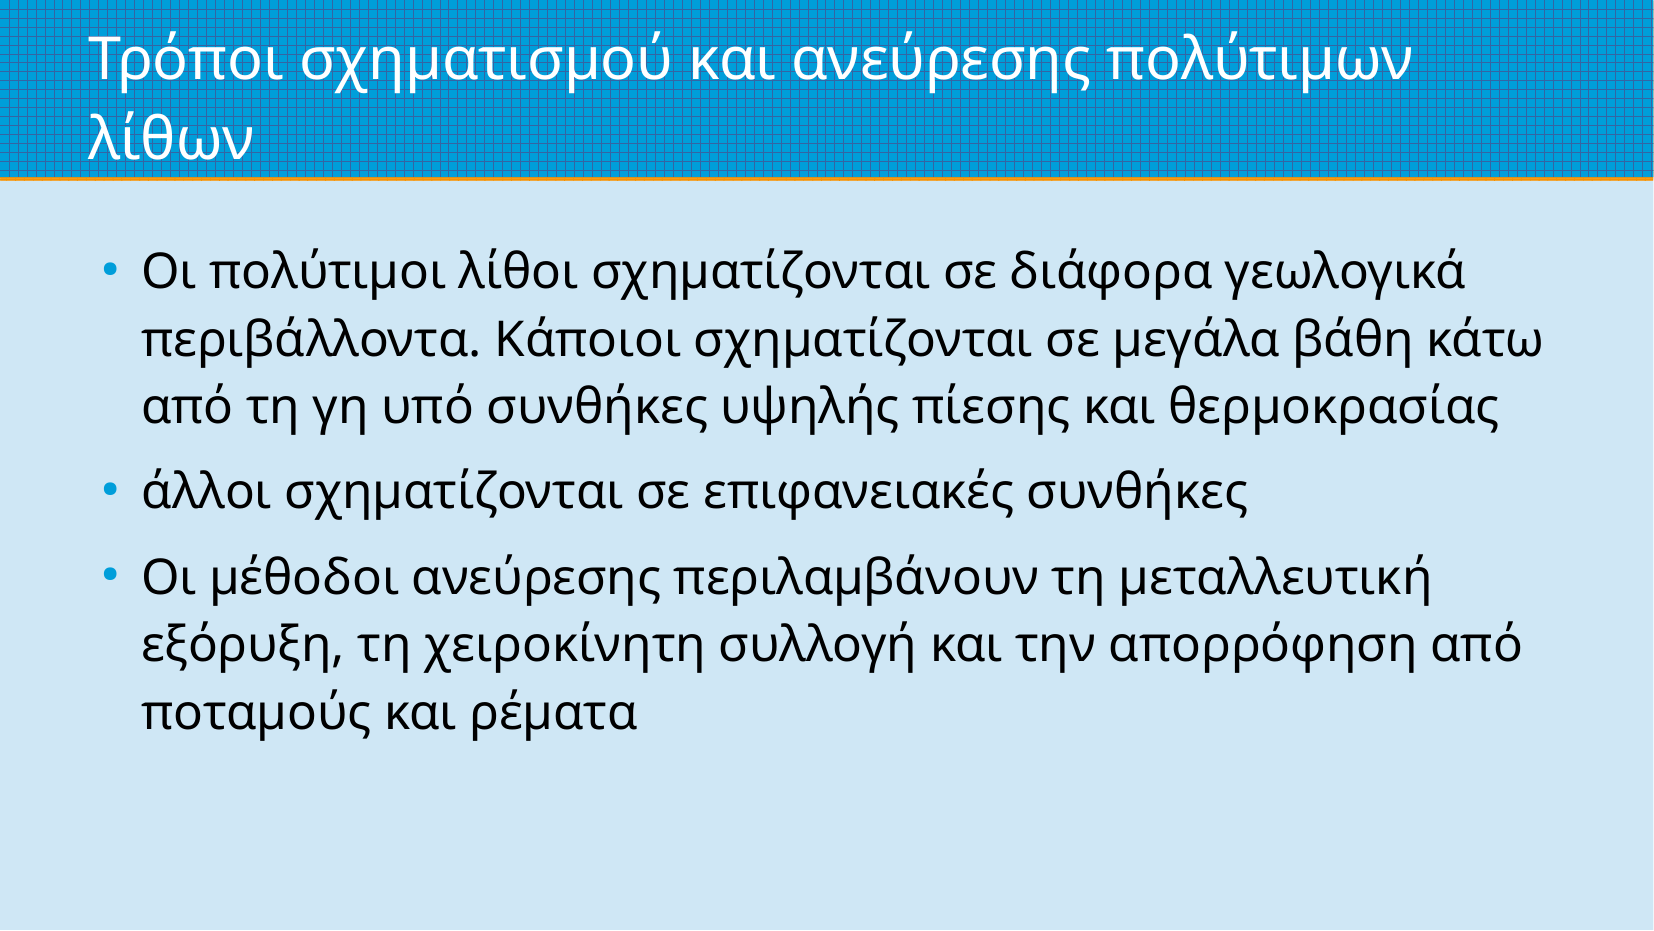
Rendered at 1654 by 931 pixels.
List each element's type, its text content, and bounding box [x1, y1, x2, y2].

title Τρόποι σχηματισμού και ανεύρεσης πολύτιμων λίθων [88, 14, 1565, 178]
list Οι πολύτιμοι λίθοι σχηματίζονται σε διάφορα γεωλογικά περιβάλλοντα. Κάποιοι σχηματίζονται σε μεγάλα βάθη κάτω από τη γη υπό συνθήκες υψηλής πίεσης και θερμοκρασίας άλλοι σχηματίζονται σε επιφανειακές συνθήκες Οι μέθοδοι ανεύρεσης περιλαμβάνουν τη μεταλλευτική εξόρυξη, τη χειροκίνητη συλλογή και την απορρόφηση από ποταμούς και ρέματα [88, 236, 1565, 813]
